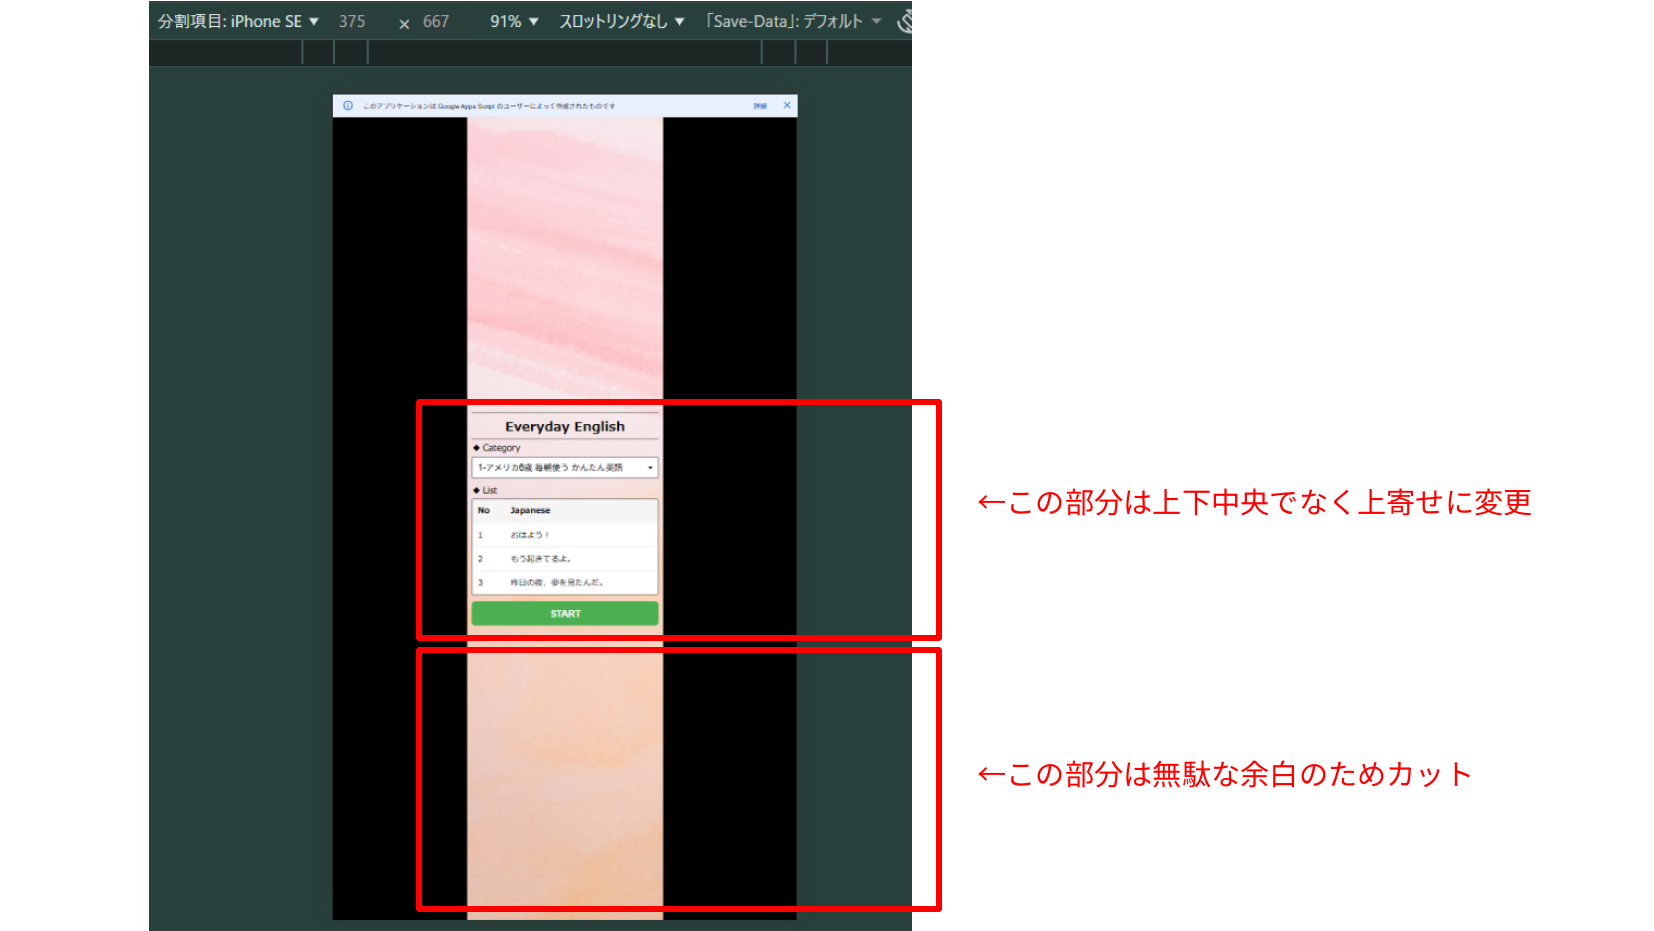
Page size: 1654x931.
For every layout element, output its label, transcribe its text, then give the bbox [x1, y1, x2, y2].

text_box ←この部分は上下中央でなく上寄せに変更 [962, 472, 1549, 523]
picture [149, 1, 912, 931]
text_box ←この部分は無駄な余白のためカット [962, 744, 1490, 794]
picture [422, 653, 912, 906]
picture [422, 405, 912, 635]
